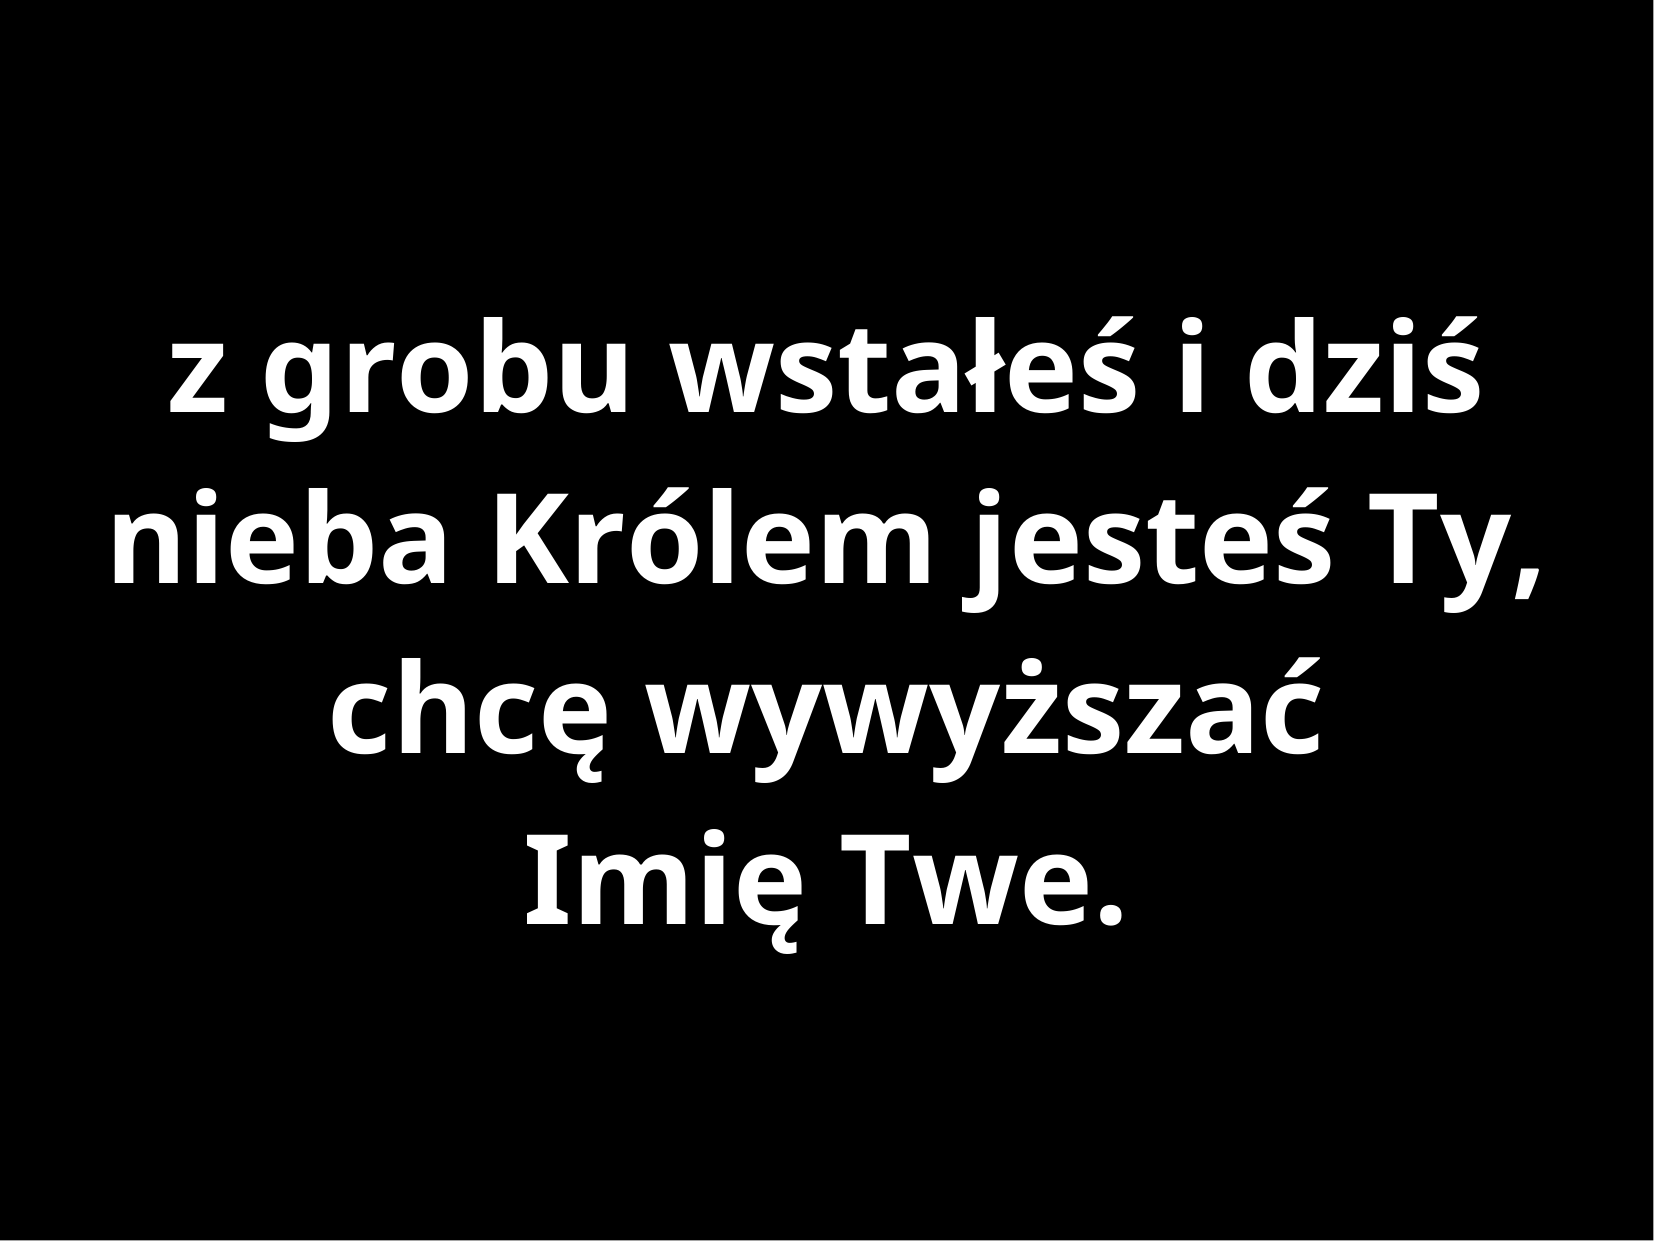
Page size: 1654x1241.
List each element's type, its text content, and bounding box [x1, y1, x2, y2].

title z grobu wstałeś i dziś nieba Królem jesteś Ty, chcę wywyższać Imię Twe. [0, 0, 1654, 1241]
